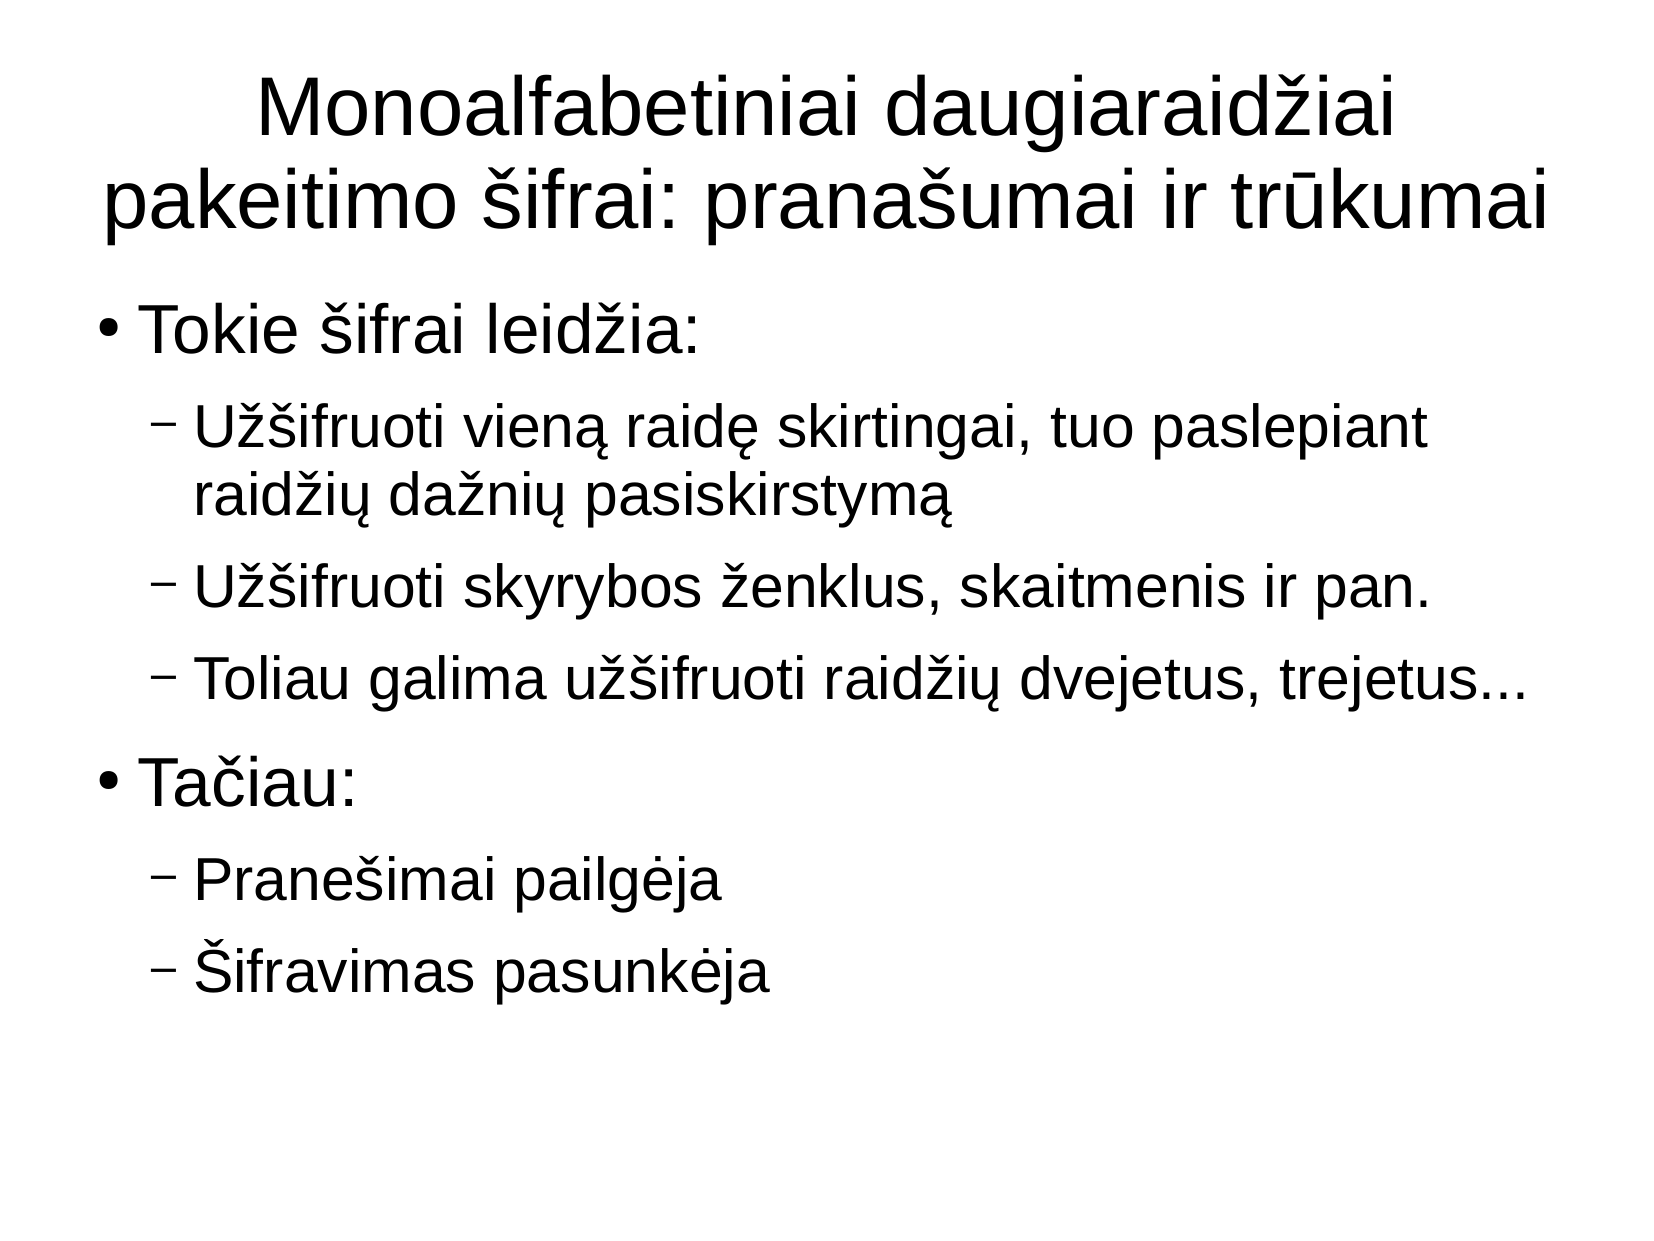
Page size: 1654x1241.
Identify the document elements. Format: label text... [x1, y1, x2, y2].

list Tokie šifrai leidžia: Užšifruoti vieną raidę skirtingai, tuo paslepiant raidžių dažnių pasiskirstymą Užšifruoti skyrybos ženklus, skaitmenis ir pan. Toliau galima užšifruoti raidžių dvejetus, trejetus... Tačiau: Pranešimai pailgėja Šifravimas pasunkėja [82, 290, 1571, 1010]
title Monoalfabetiniai daugiaraidžiai pakeitimo šifrai: pranašumai ir trūkumai [82, 49, 1571, 257]
